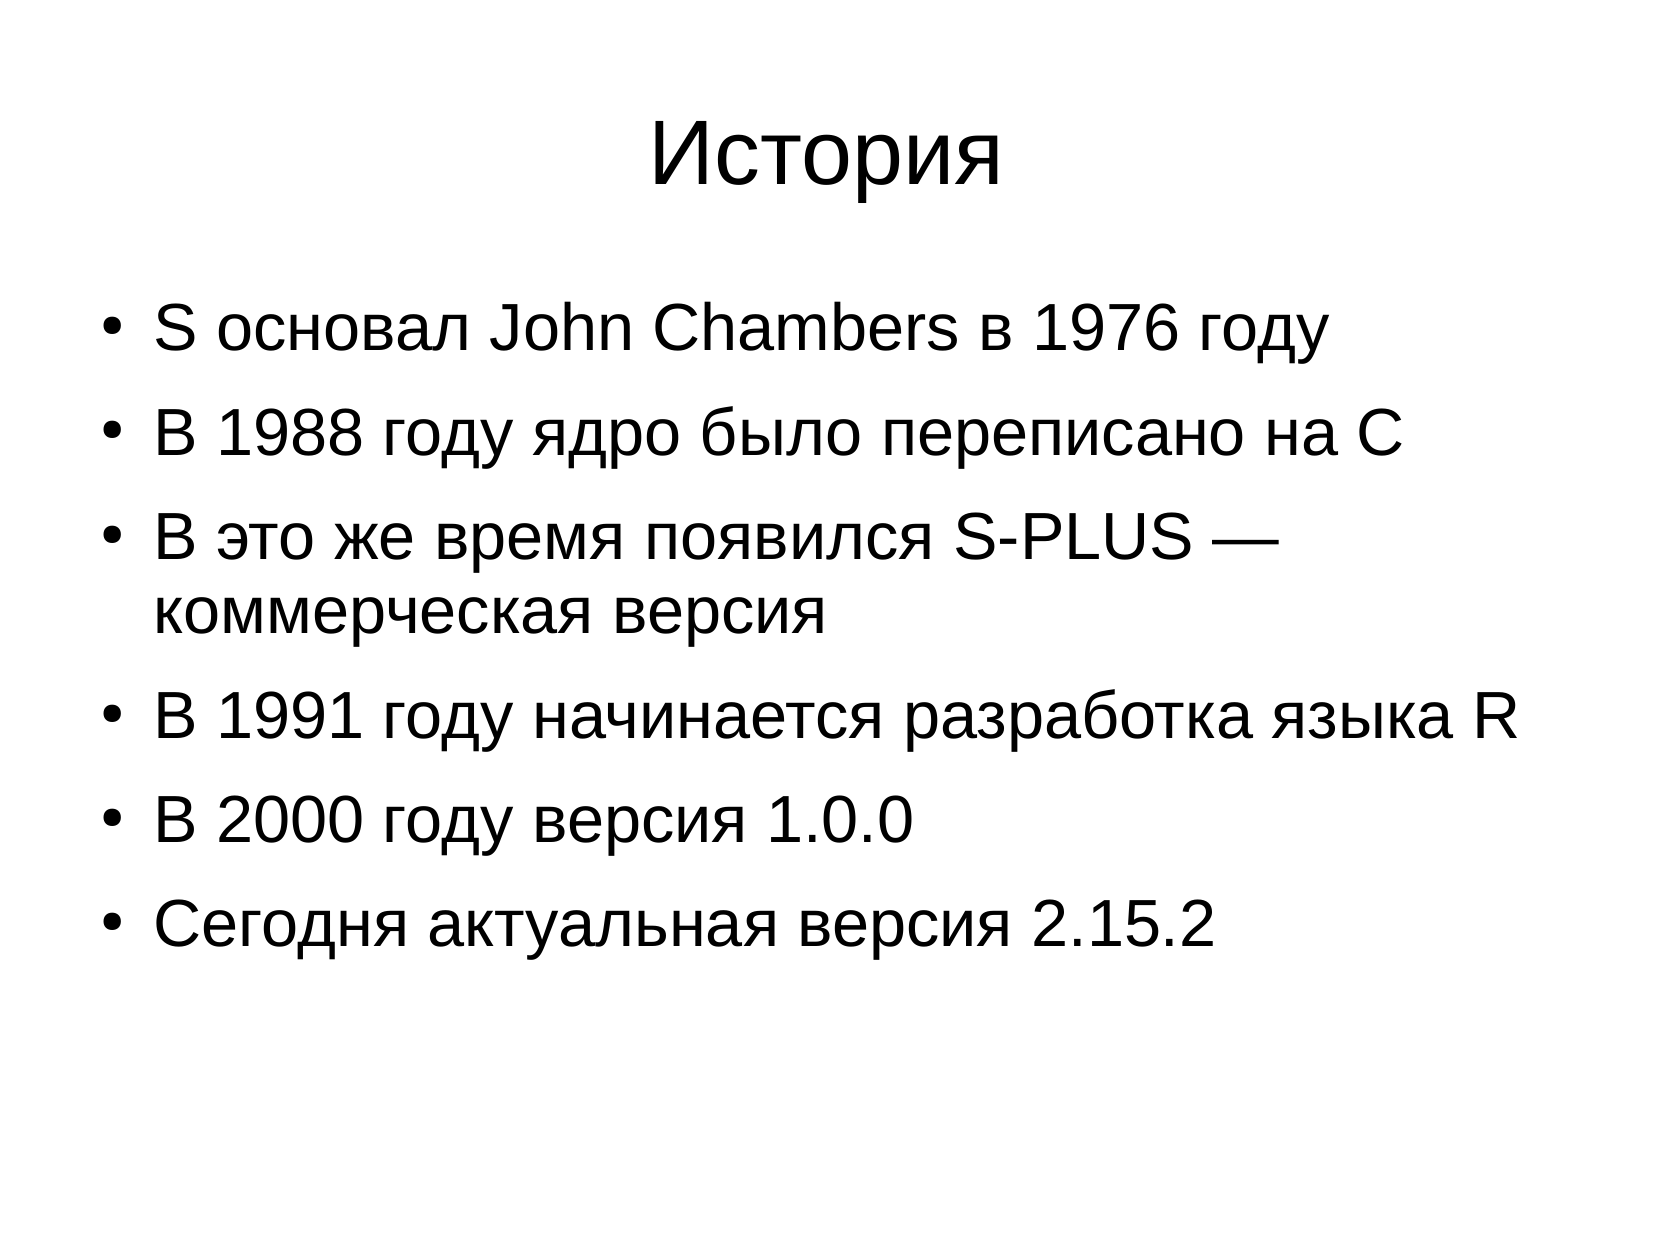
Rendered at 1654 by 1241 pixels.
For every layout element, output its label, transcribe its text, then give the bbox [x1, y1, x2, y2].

list S основал John Chambers в 1976 году В 1988 году ядро было переписано на C В это же время появился S-PLUS — коммерческая версия В 1991 году начинается разработка языка R В 2000 году версия 1.0.0 Сегодня актуальная версия 2.15.2 [82, 290, 1538, 1010]
title История [82, 49, 1571, 257]
